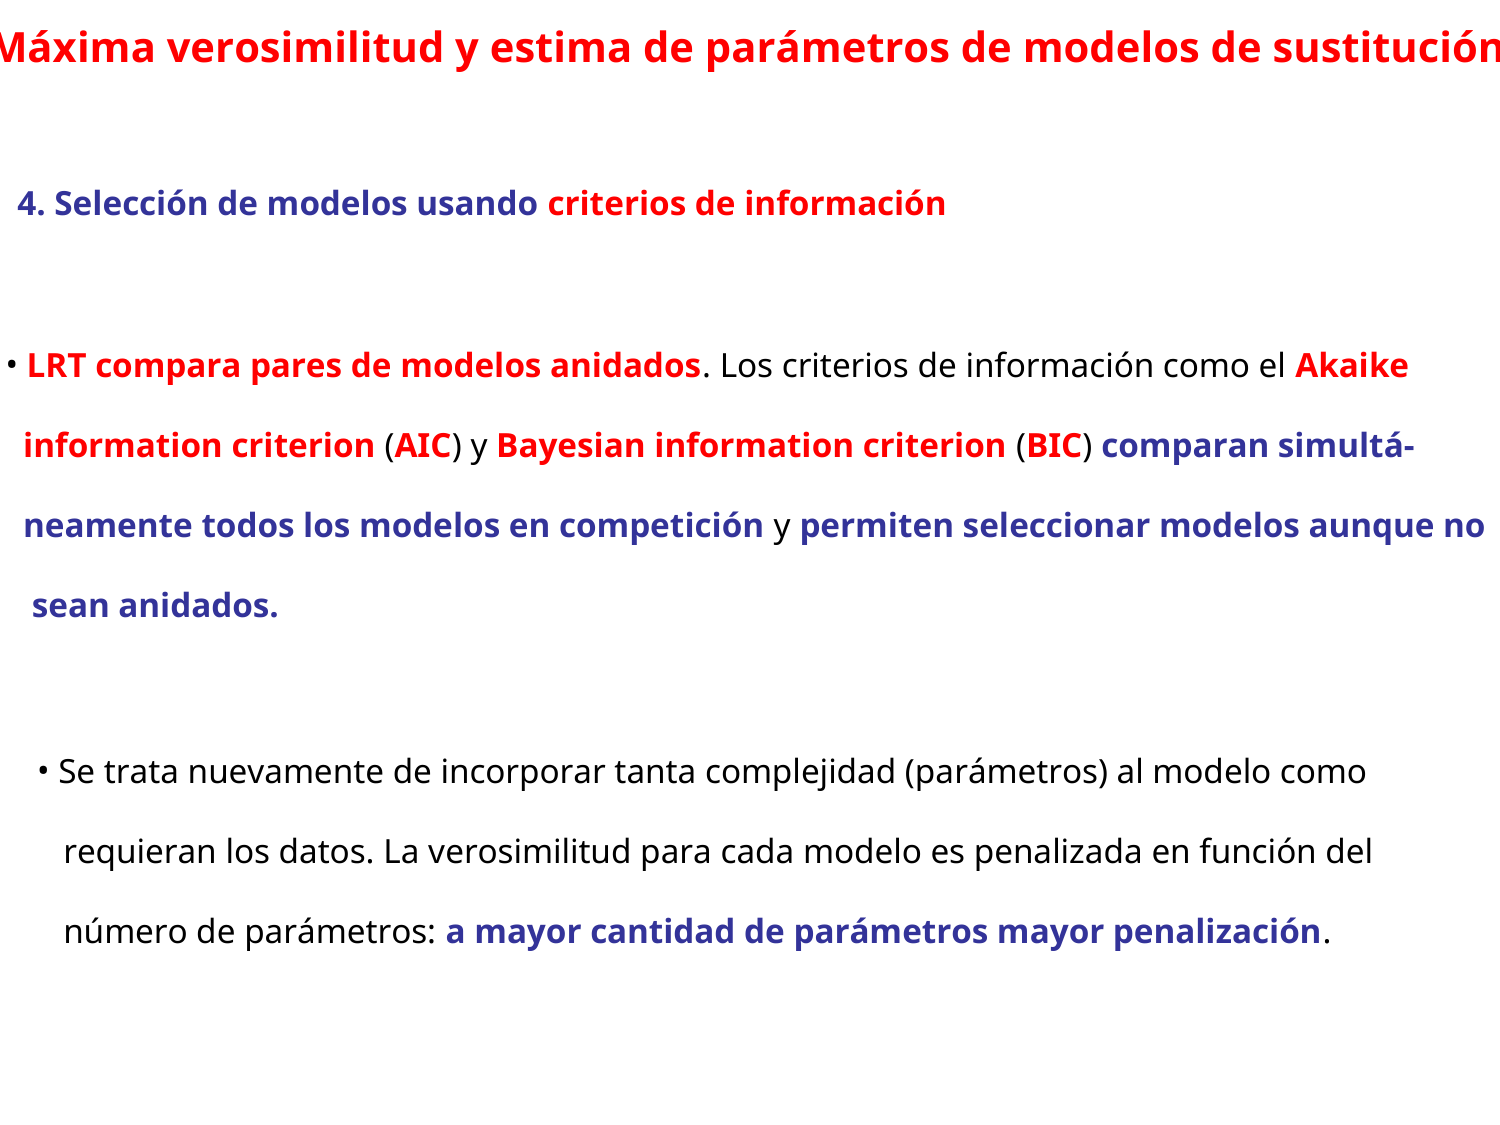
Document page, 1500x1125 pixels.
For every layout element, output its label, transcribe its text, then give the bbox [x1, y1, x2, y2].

text_box LRT compara pares de modelos anidados. Los criterios de información como el Akaike information criterion (AIC) y Bayesian information criterion (BIC) comparan simultá- neamente todos los modelos en competición y permiten seleccionar modelos aunque no sean anidados. [0, 296, 1500, 632]
text_box Se trata nuevamente de incorporar tanta complejidad (parámetros) al modelo como requieran los datos. La verosimilitud para cada modelo es penalizada en función del número de parámetros: a mayor cantidad de parámetros mayor penalización. [22, 702, 1393, 958]
text_box 4. Selección de modelos usando criterios de información [2, 160, 963, 231]
text_box Máxima verosimilitud y estima de parámetros de modelos de sustitución [0, 13, 1500, 79]
